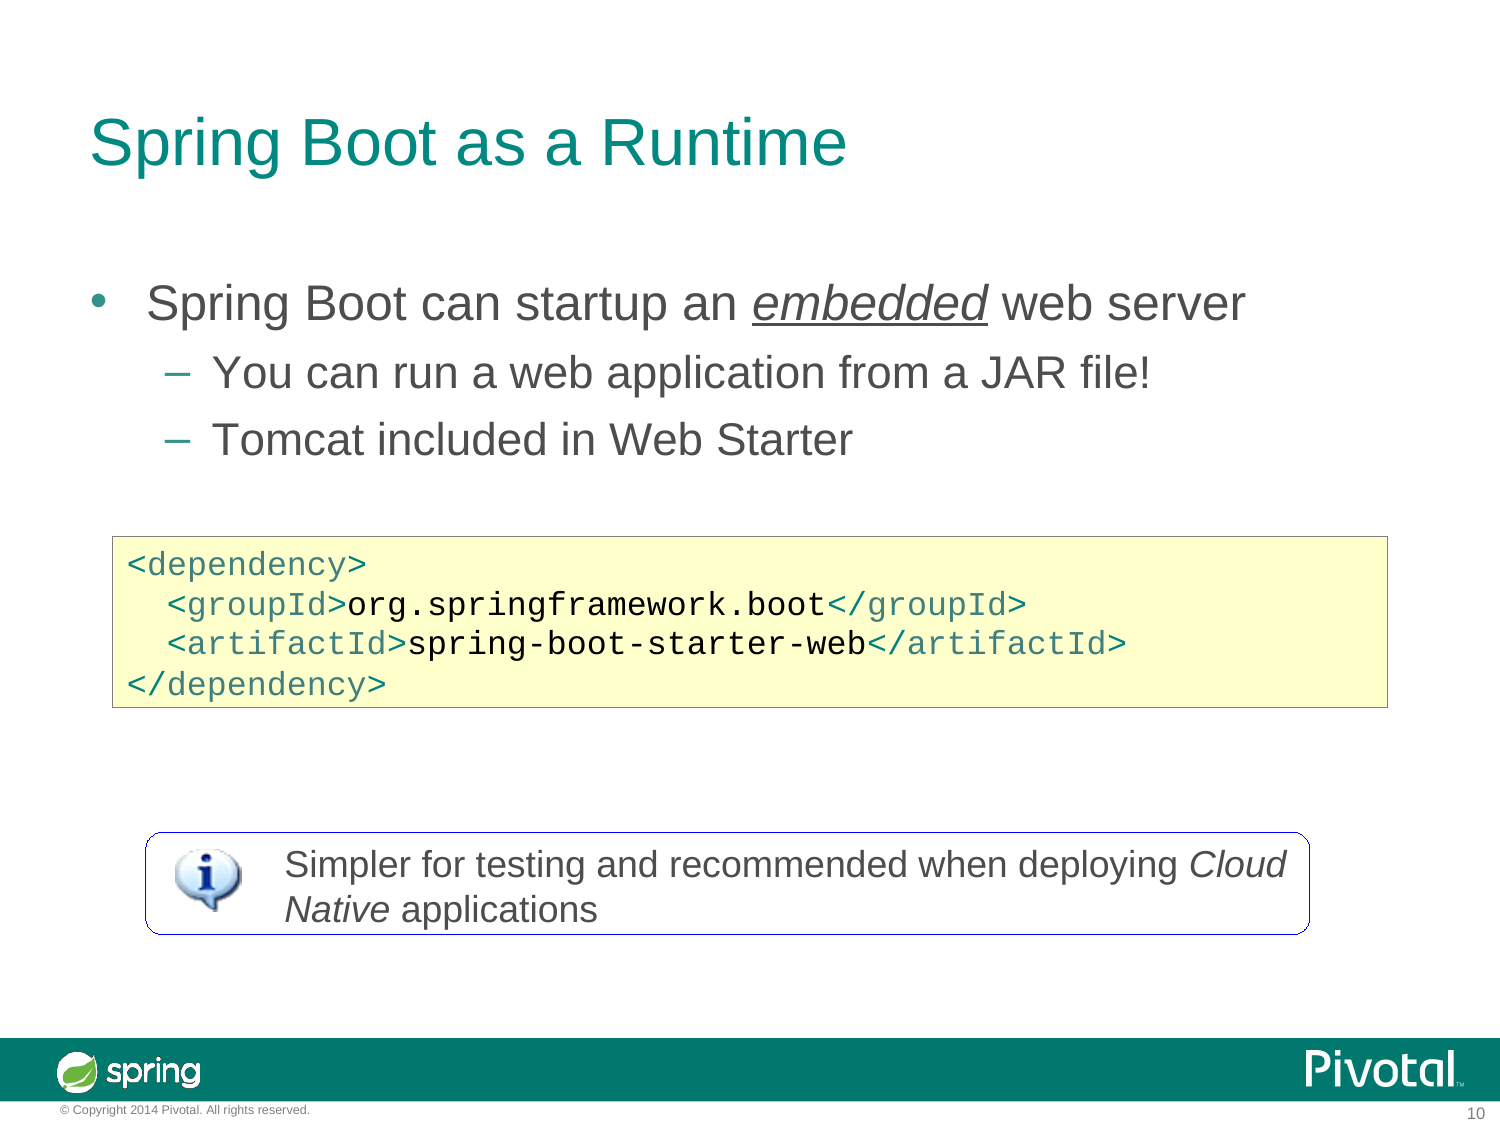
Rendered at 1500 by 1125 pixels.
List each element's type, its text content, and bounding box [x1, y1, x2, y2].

text_box <dependency> <groupId>org.springframework.boot</groupId> <artifactId>spring-boot-starter-web</artifactId> </dependency> [112, 536, 1388, 708]
picture [1306, 1050, 1464, 1087]
title Spring Boot as a Runtime [75, 45, 1426, 233]
picture [32, 1041, 210, 1103]
list Spring Boot can startup an embedded web server You can run a web application from a JAR file! Tomcat included in Web Starter [75, 262, 1426, 473]
text_box Simpler for testing and recommended when deploying Cloud Native applications [146, 832, 1355, 938]
